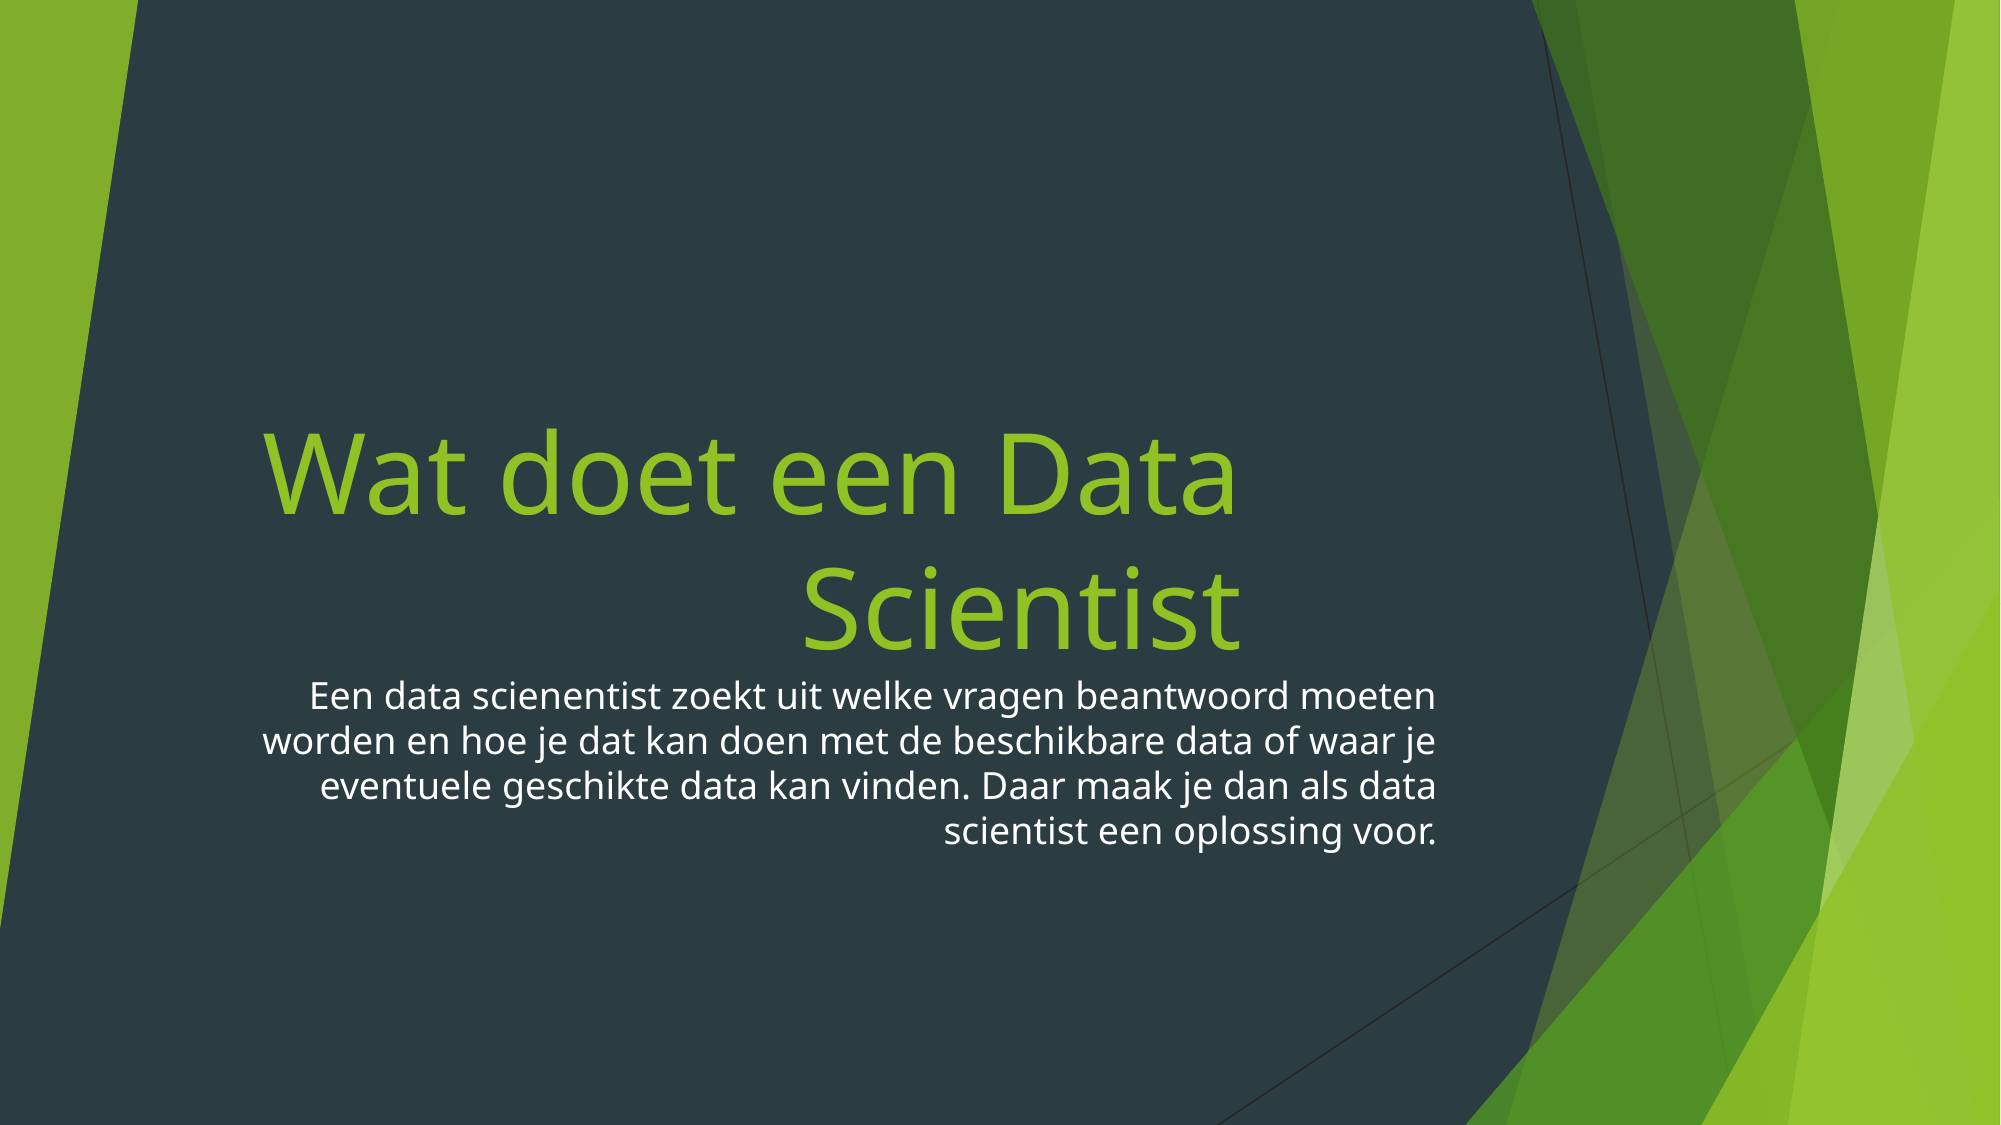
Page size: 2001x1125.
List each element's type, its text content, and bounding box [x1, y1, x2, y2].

title Wat doet een Data Scientist [247, 394, 1522, 664]
subtitle Een data scienentist zoekt uit welke vragen beantwoord moeten worden en hoe je dat kan doen met de beschikbare data of waar je eventuele geschikte data kan vinden. Daar maak je dan als data scientist een oplossing voor. [247, 664, 1522, 845]
